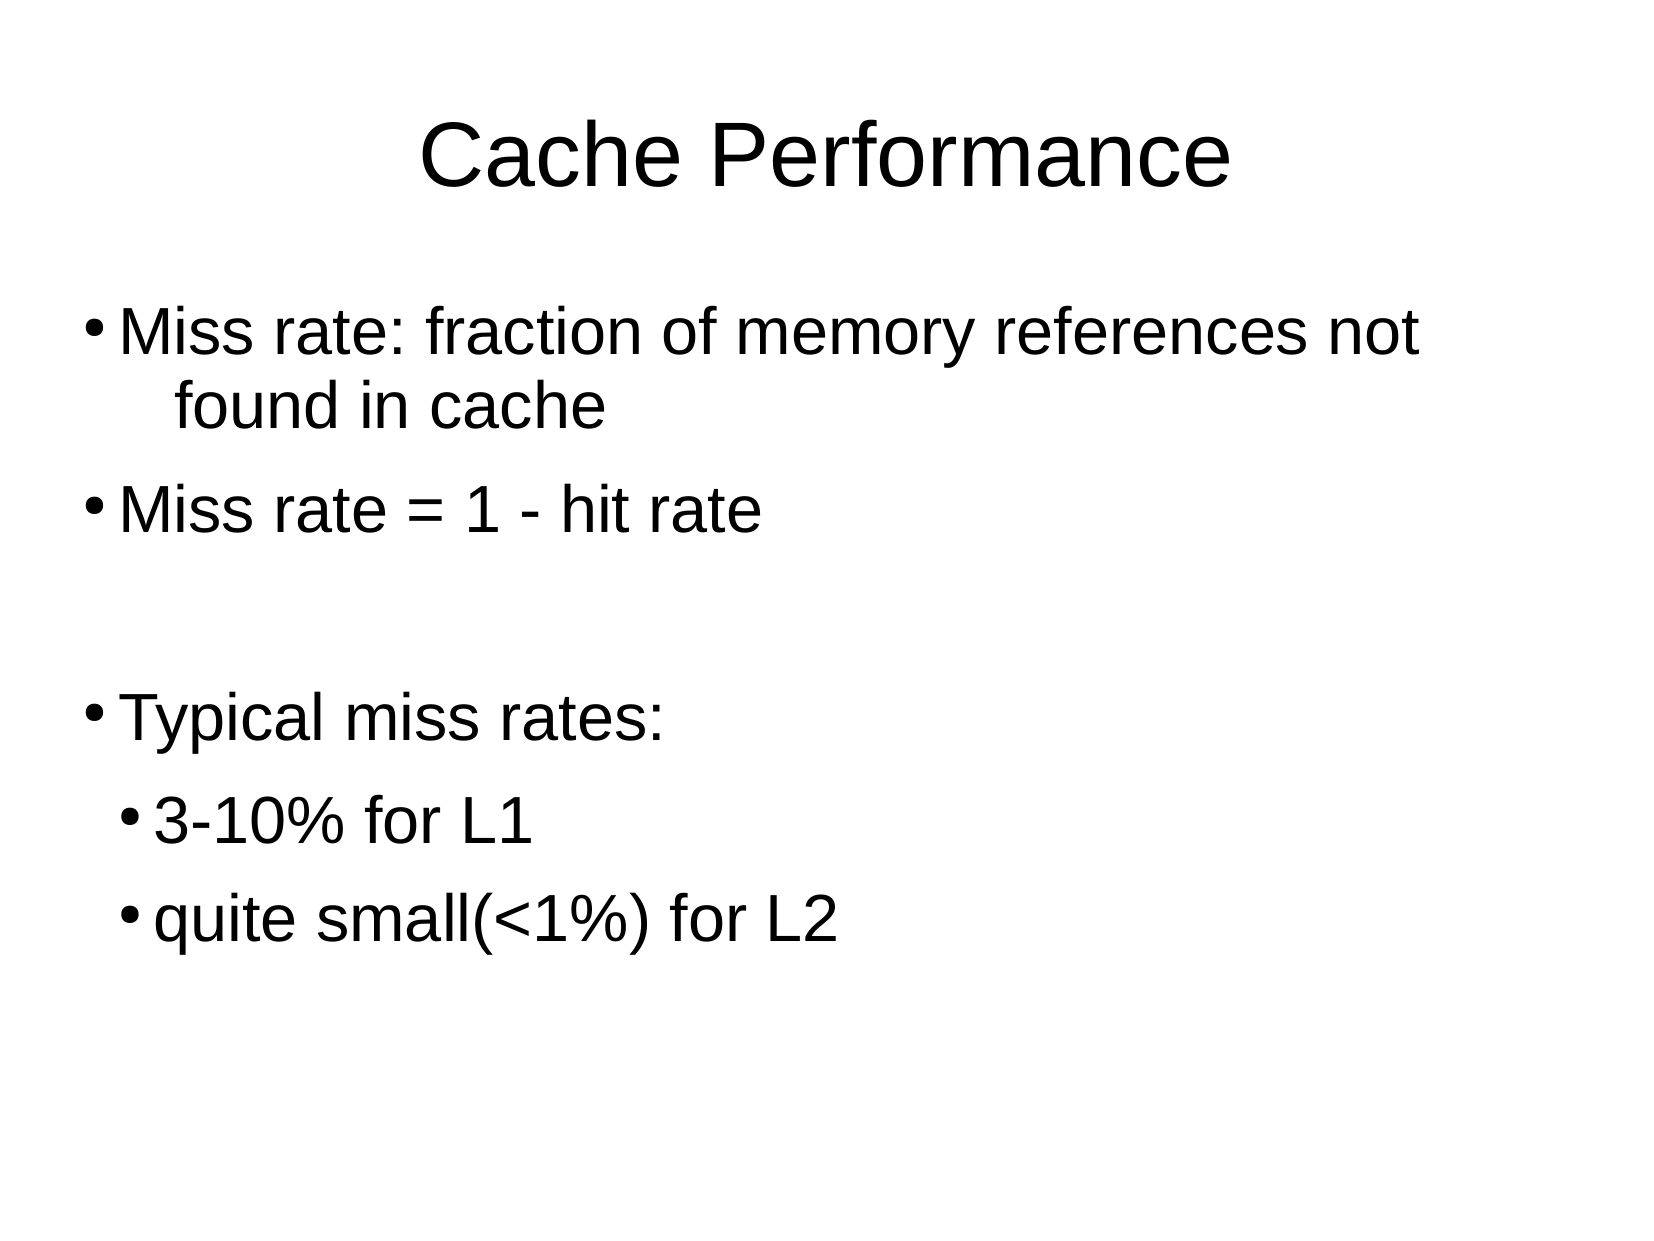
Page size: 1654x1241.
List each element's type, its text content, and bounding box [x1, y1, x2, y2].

title Cache Performance [82, 49, 1571, 257]
list Miss rate: fraction of memory references not found in cache Miss rate = 1 - hit rate Typical miss rates: 3-10% for L1 quite small(<1%) for L2 [82, 290, 1571, 1109]
